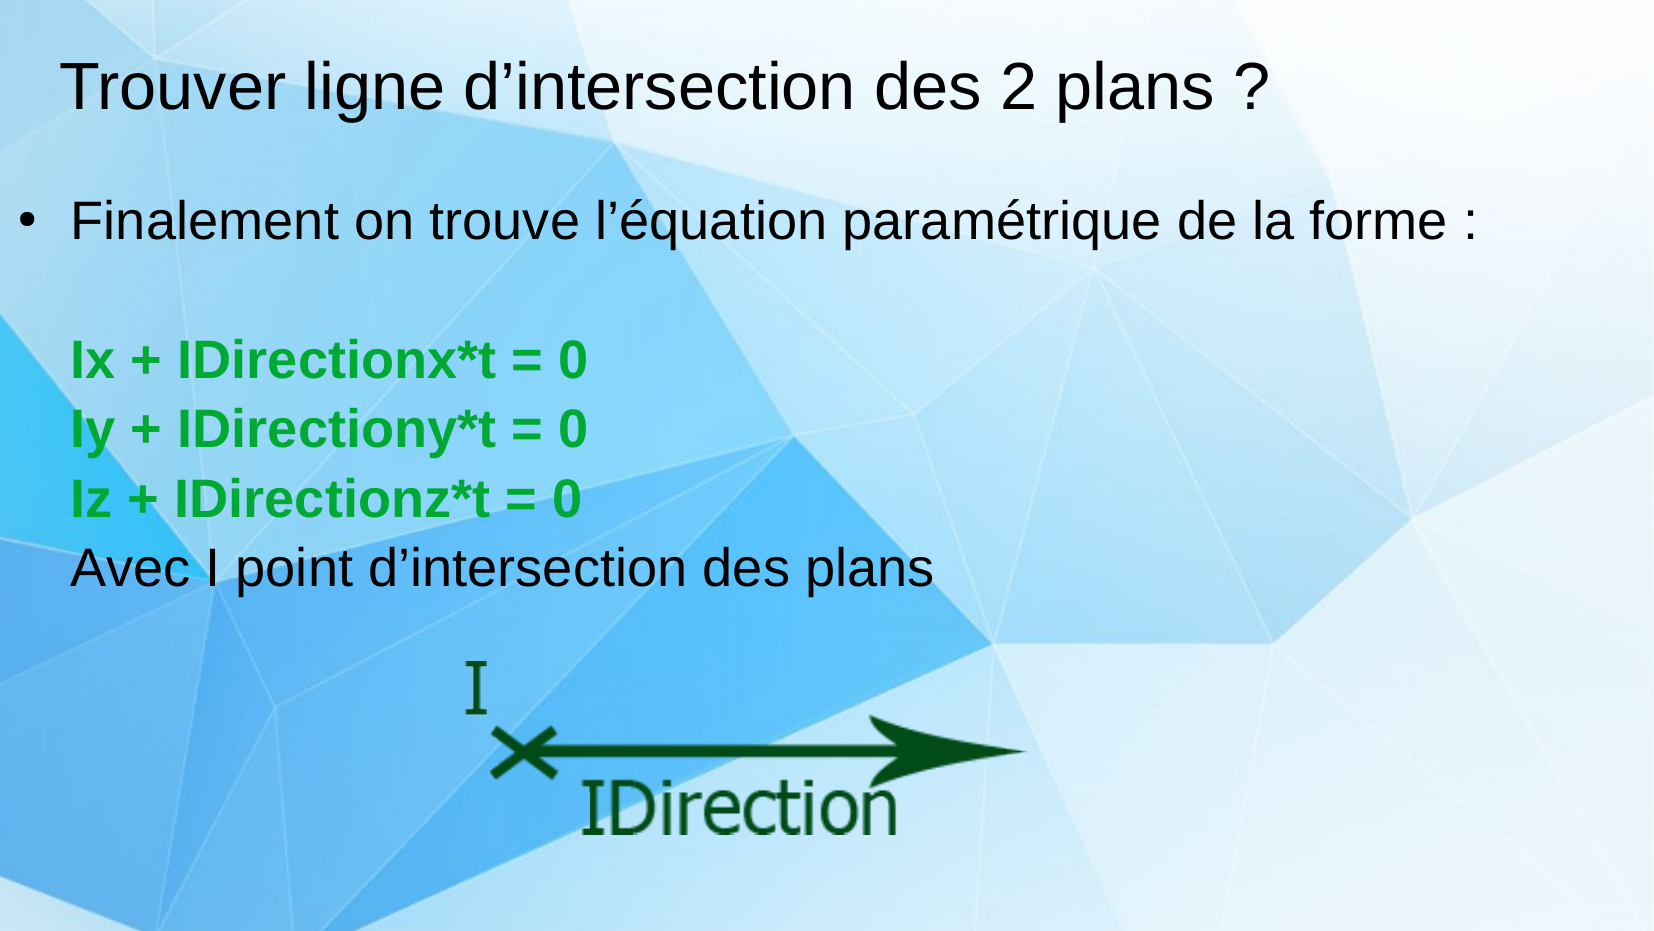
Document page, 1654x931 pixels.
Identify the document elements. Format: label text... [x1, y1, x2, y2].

picture [0, 0, 1654, 931]
title Trouver ligne d’intersection des 2 plans ? [0, 0, 1489, 156]
list Finalement on trouve l’équation paramétrique de la forme : Ix + IDirectionx*t = 0 Iy + IDirectiony*t = 0 Iz + IDirectionz*t = 0 Avec I point d’intersection des plans [0, 181, 1489, 721]
